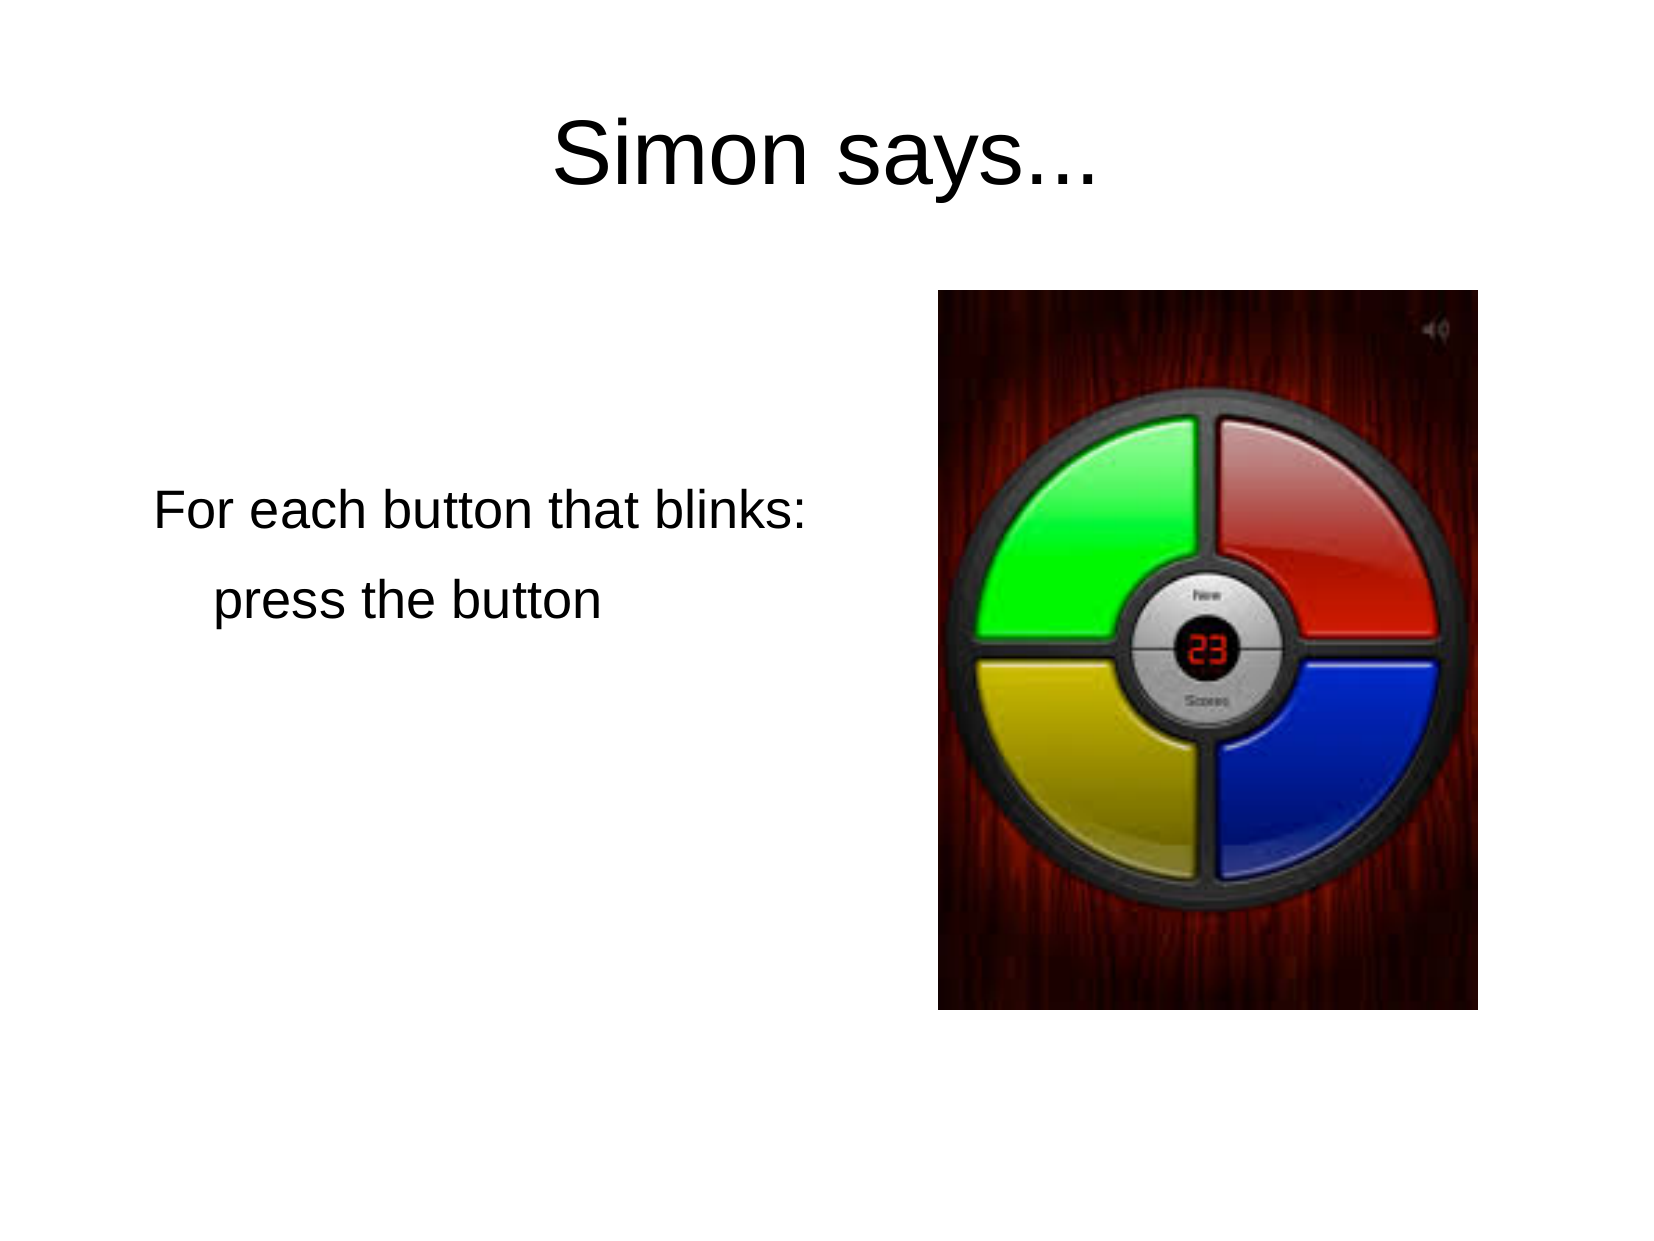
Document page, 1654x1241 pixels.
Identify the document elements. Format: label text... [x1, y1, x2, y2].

title Simon says... [82, 49, 1571, 257]
list For each button that blinks: press the button [82, 290, 809, 1010]
picture [938, 290, 1478, 1010]
